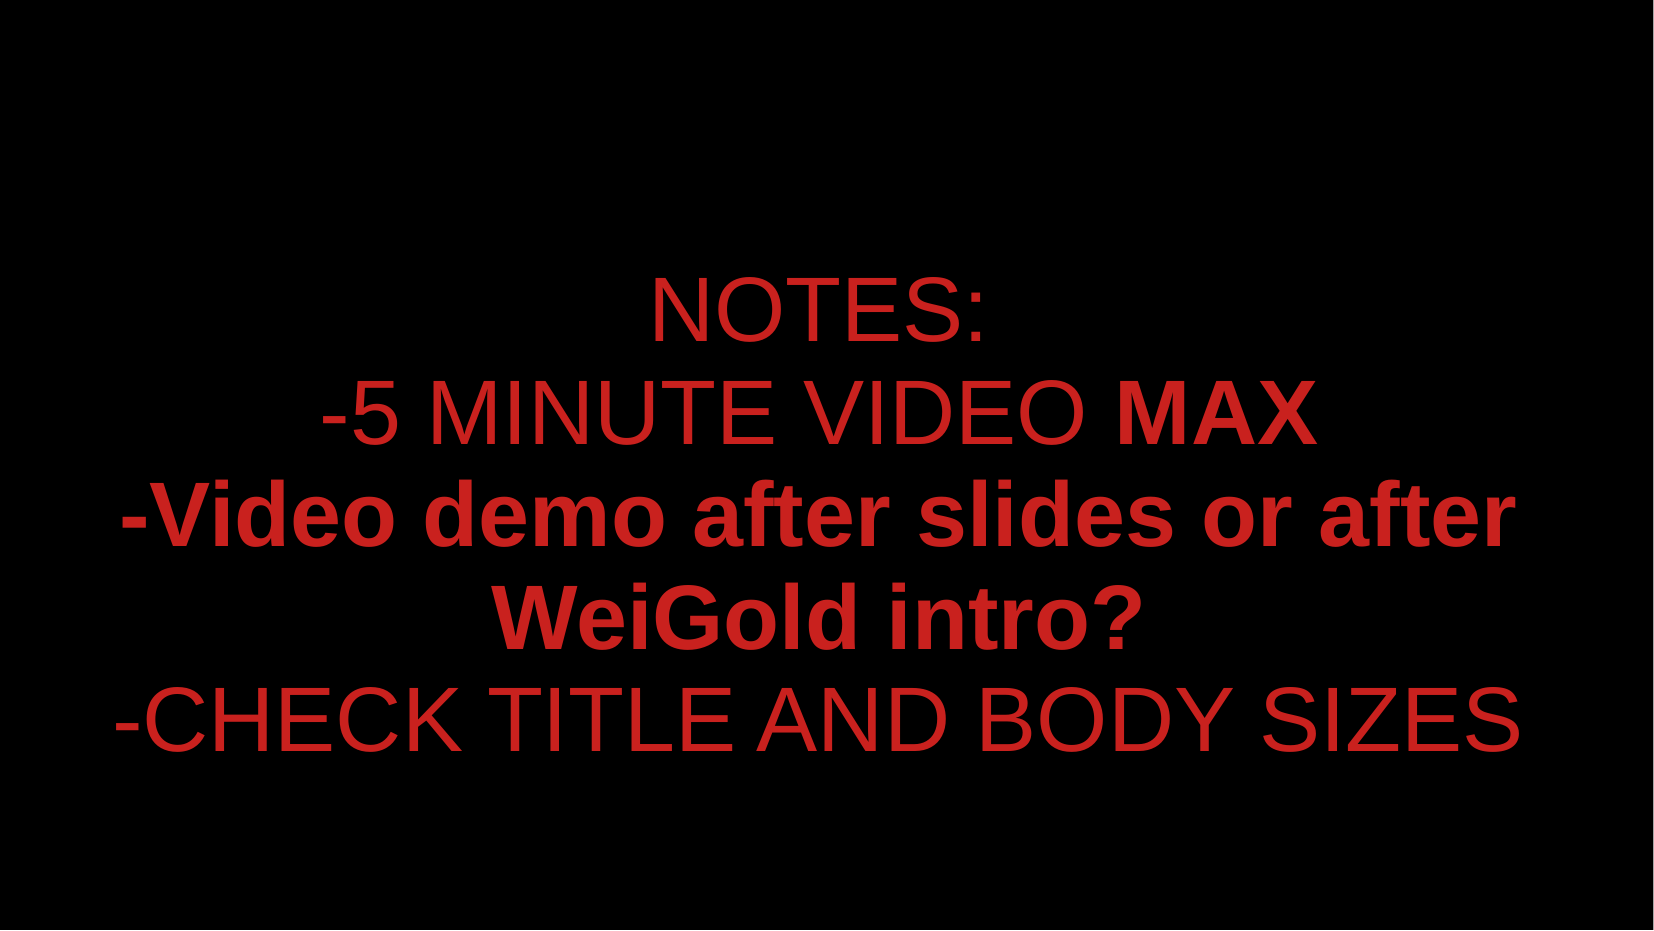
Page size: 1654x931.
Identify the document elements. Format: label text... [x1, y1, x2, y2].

title NOTES: -5 MINUTE VIDEO MAX -Video demo after slides or after WeiGold intro? -CHECK TITLE AND BODY SIZES [75, 258, 1564, 772]
